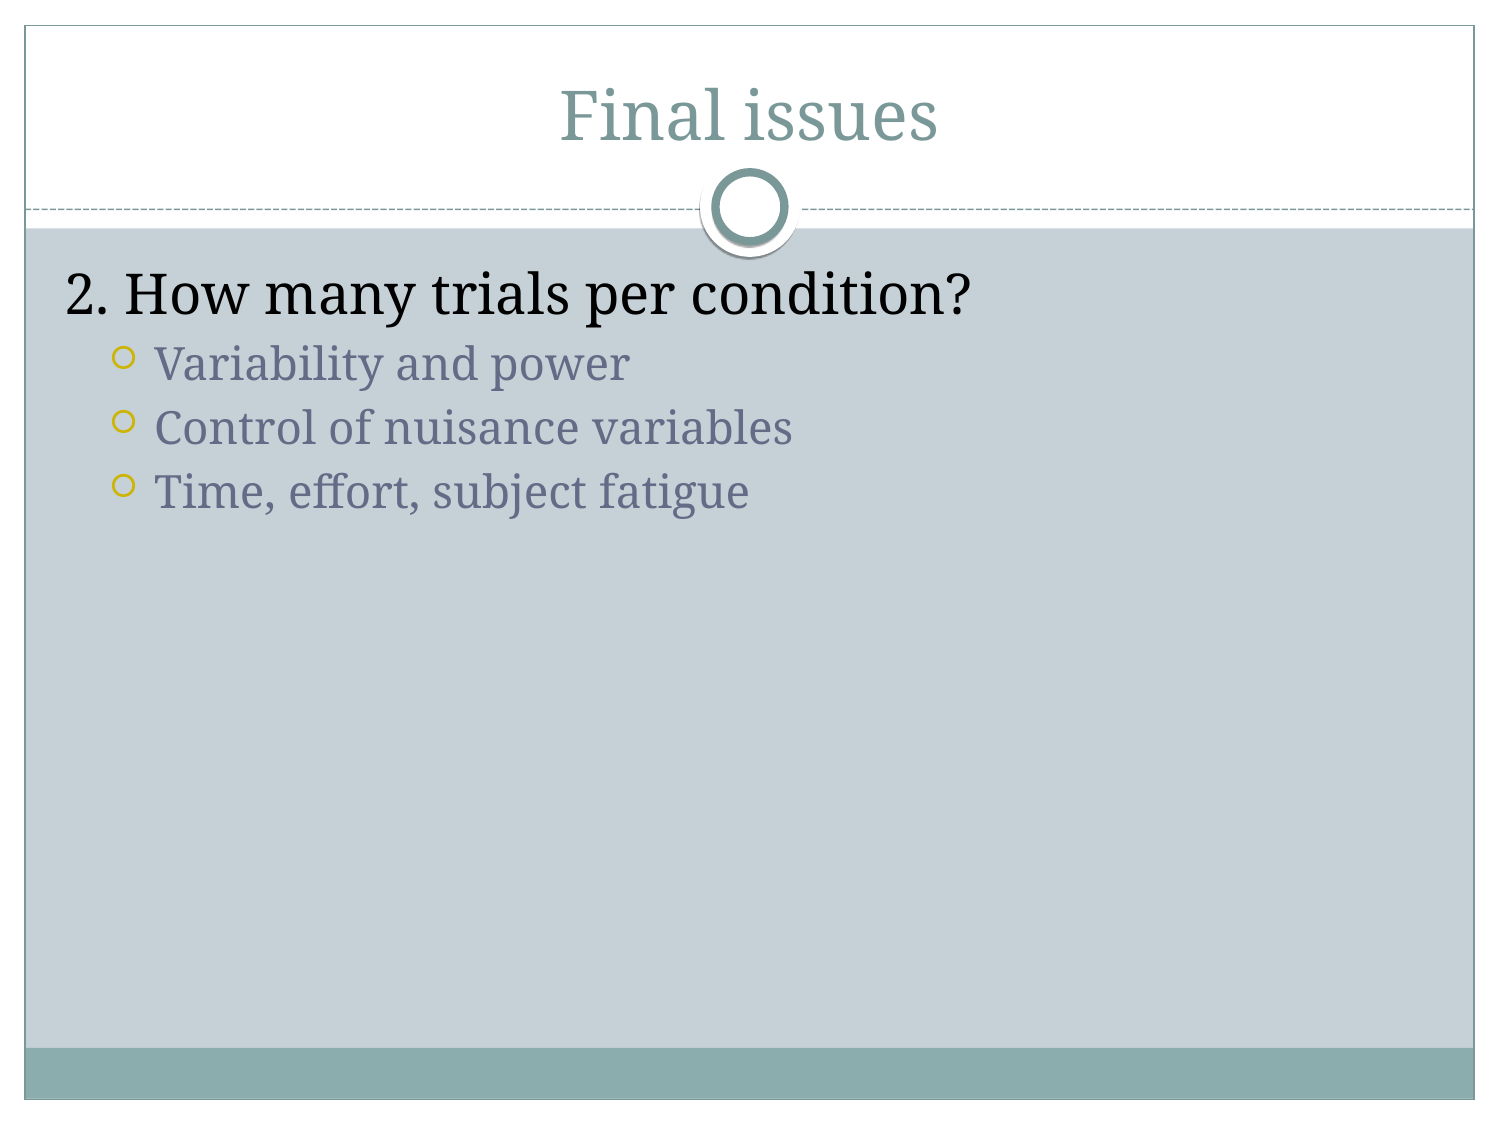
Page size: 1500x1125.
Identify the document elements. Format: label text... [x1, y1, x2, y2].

title Final issues [49, 37, 1450, 162]
list 2. How many trials per condition? Variability and power Control of nuisance variables Time, effort, subject fatigue [49, 250, 1445, 1001]
